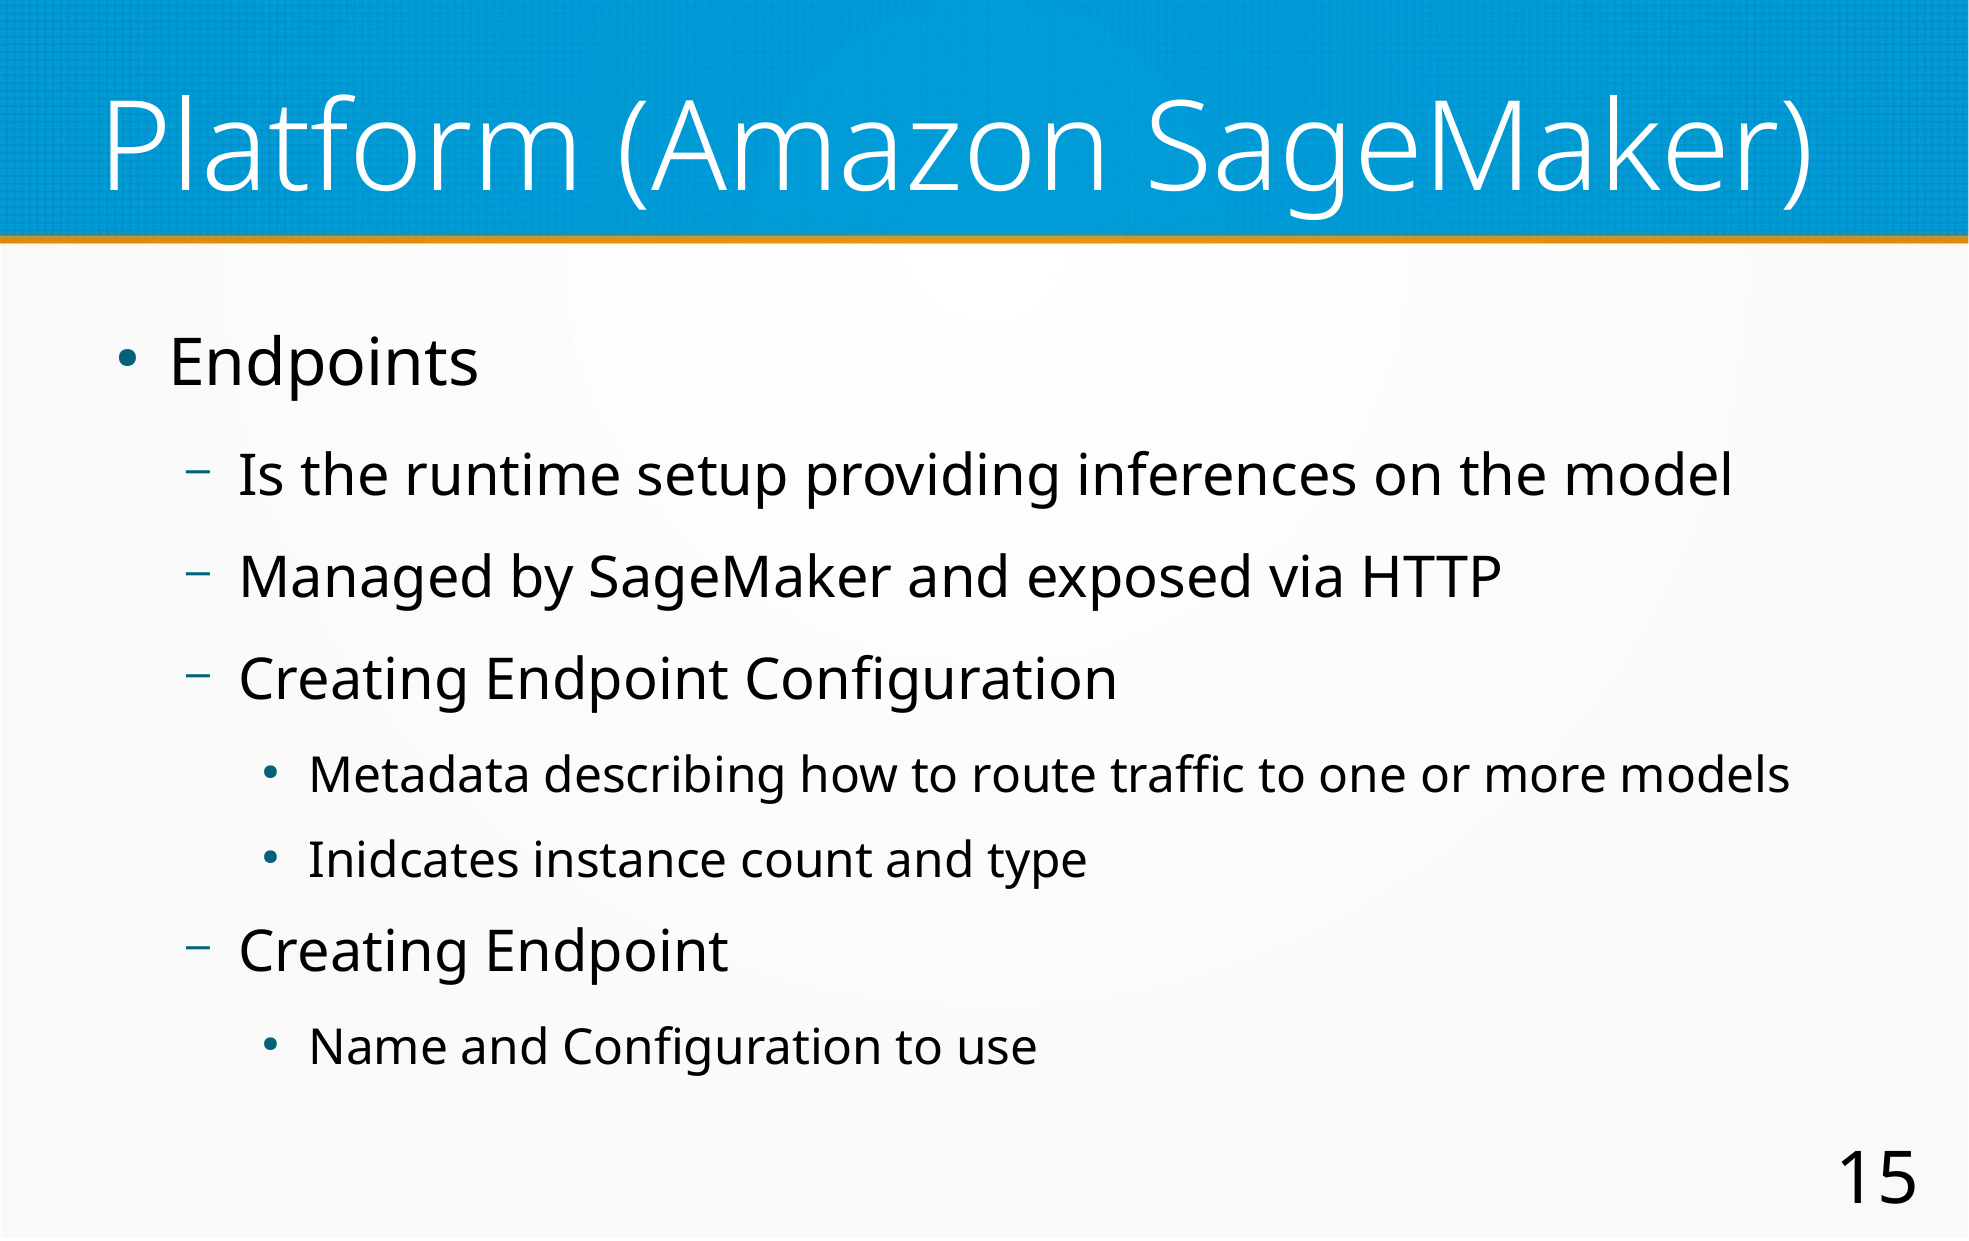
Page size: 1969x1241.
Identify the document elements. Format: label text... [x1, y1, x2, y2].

title Platform (Amazon SageMaker) [98, 19, 1870, 227]
picture [0, 233, 1969, 1241]
list Endpoints Is the runtime setup providing inferences on the model Managed by SageMaker and exposed via HTTP Creating Endpoint Configuration Metadata describing how to route traffic to one or more models Inidcates instance count and type Creating Endpoint Name and Configuration to use [98, 315, 1861, 1081]
text_box 15 [1830, 1127, 1966, 1224]
